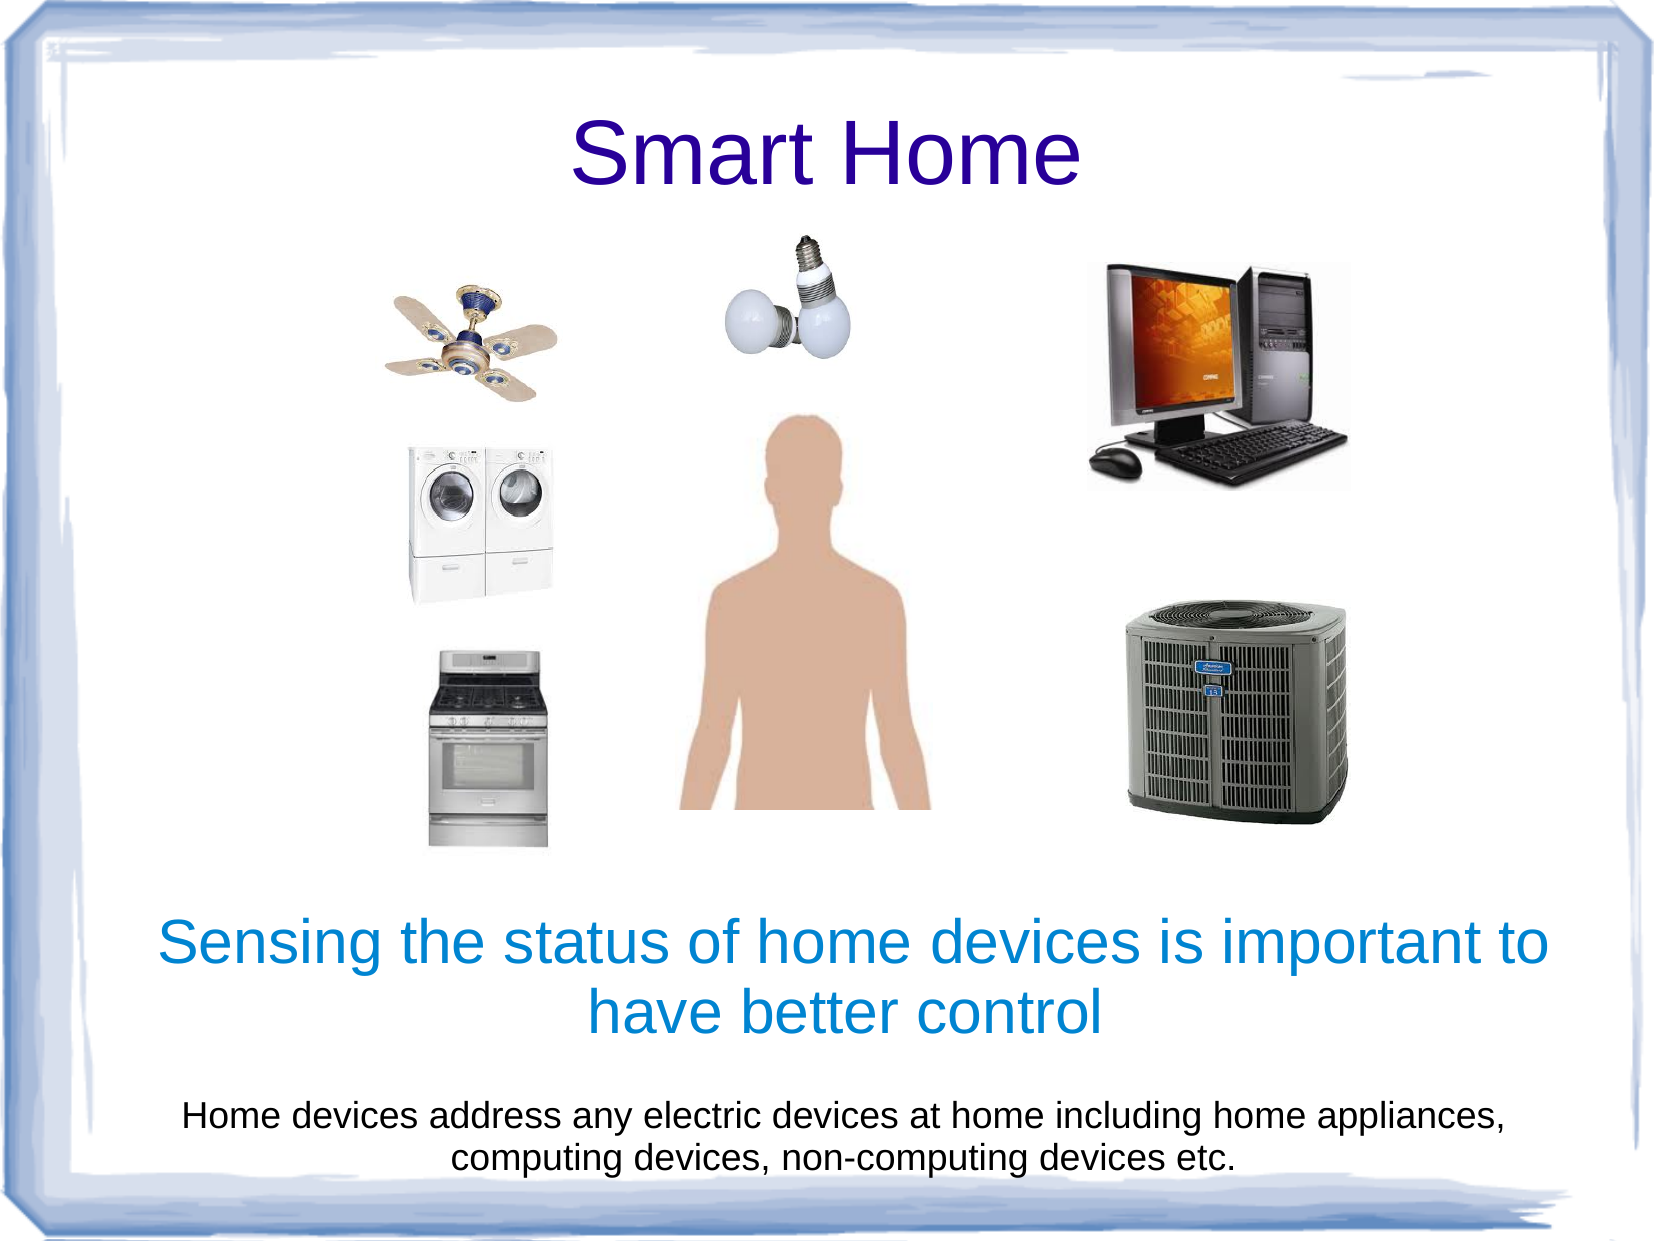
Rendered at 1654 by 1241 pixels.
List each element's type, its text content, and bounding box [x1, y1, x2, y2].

text_box Home devices address any electric devices at home including home appliances, computing devices, non-computing devices etc. [150, 1087, 1538, 1187]
title Smart Home [82, 56, 1571, 250]
text_box Sensing the status of home devices is important to have better control [102, 900, 1607, 1055]
picture [0, 0, 1654, 1241]
